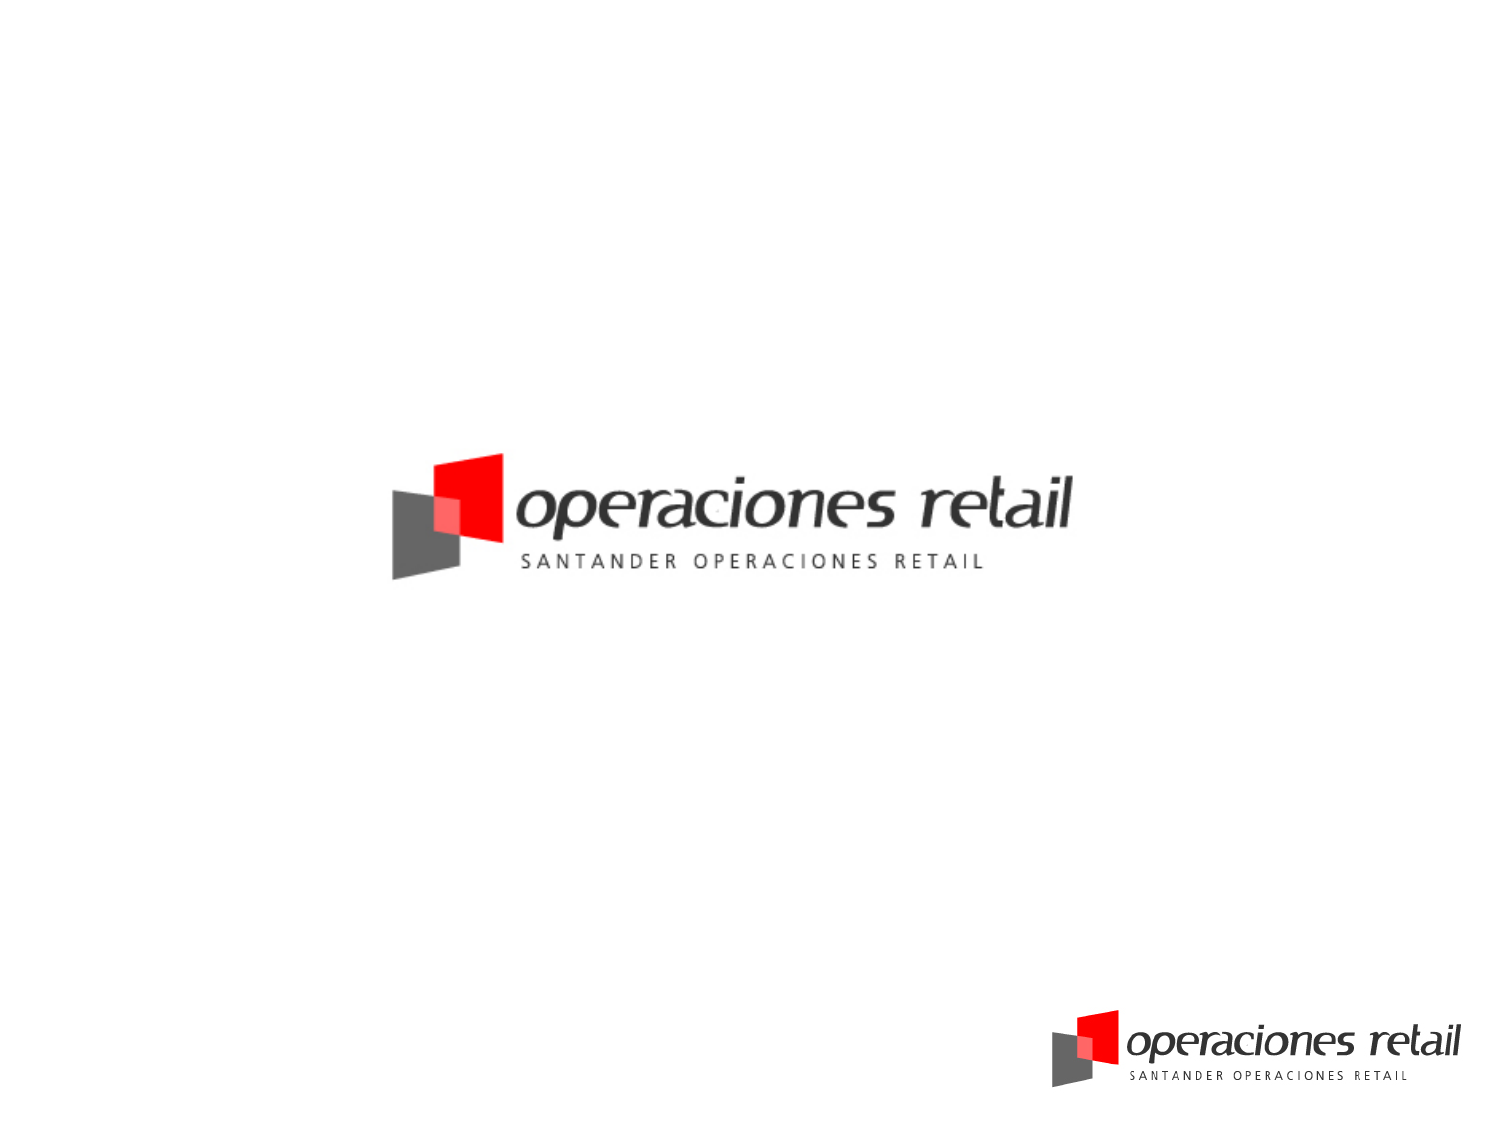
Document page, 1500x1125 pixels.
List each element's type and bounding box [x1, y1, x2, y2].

picture [1041, 999, 1472, 1098]
picture [375, 436, 1092, 599]
